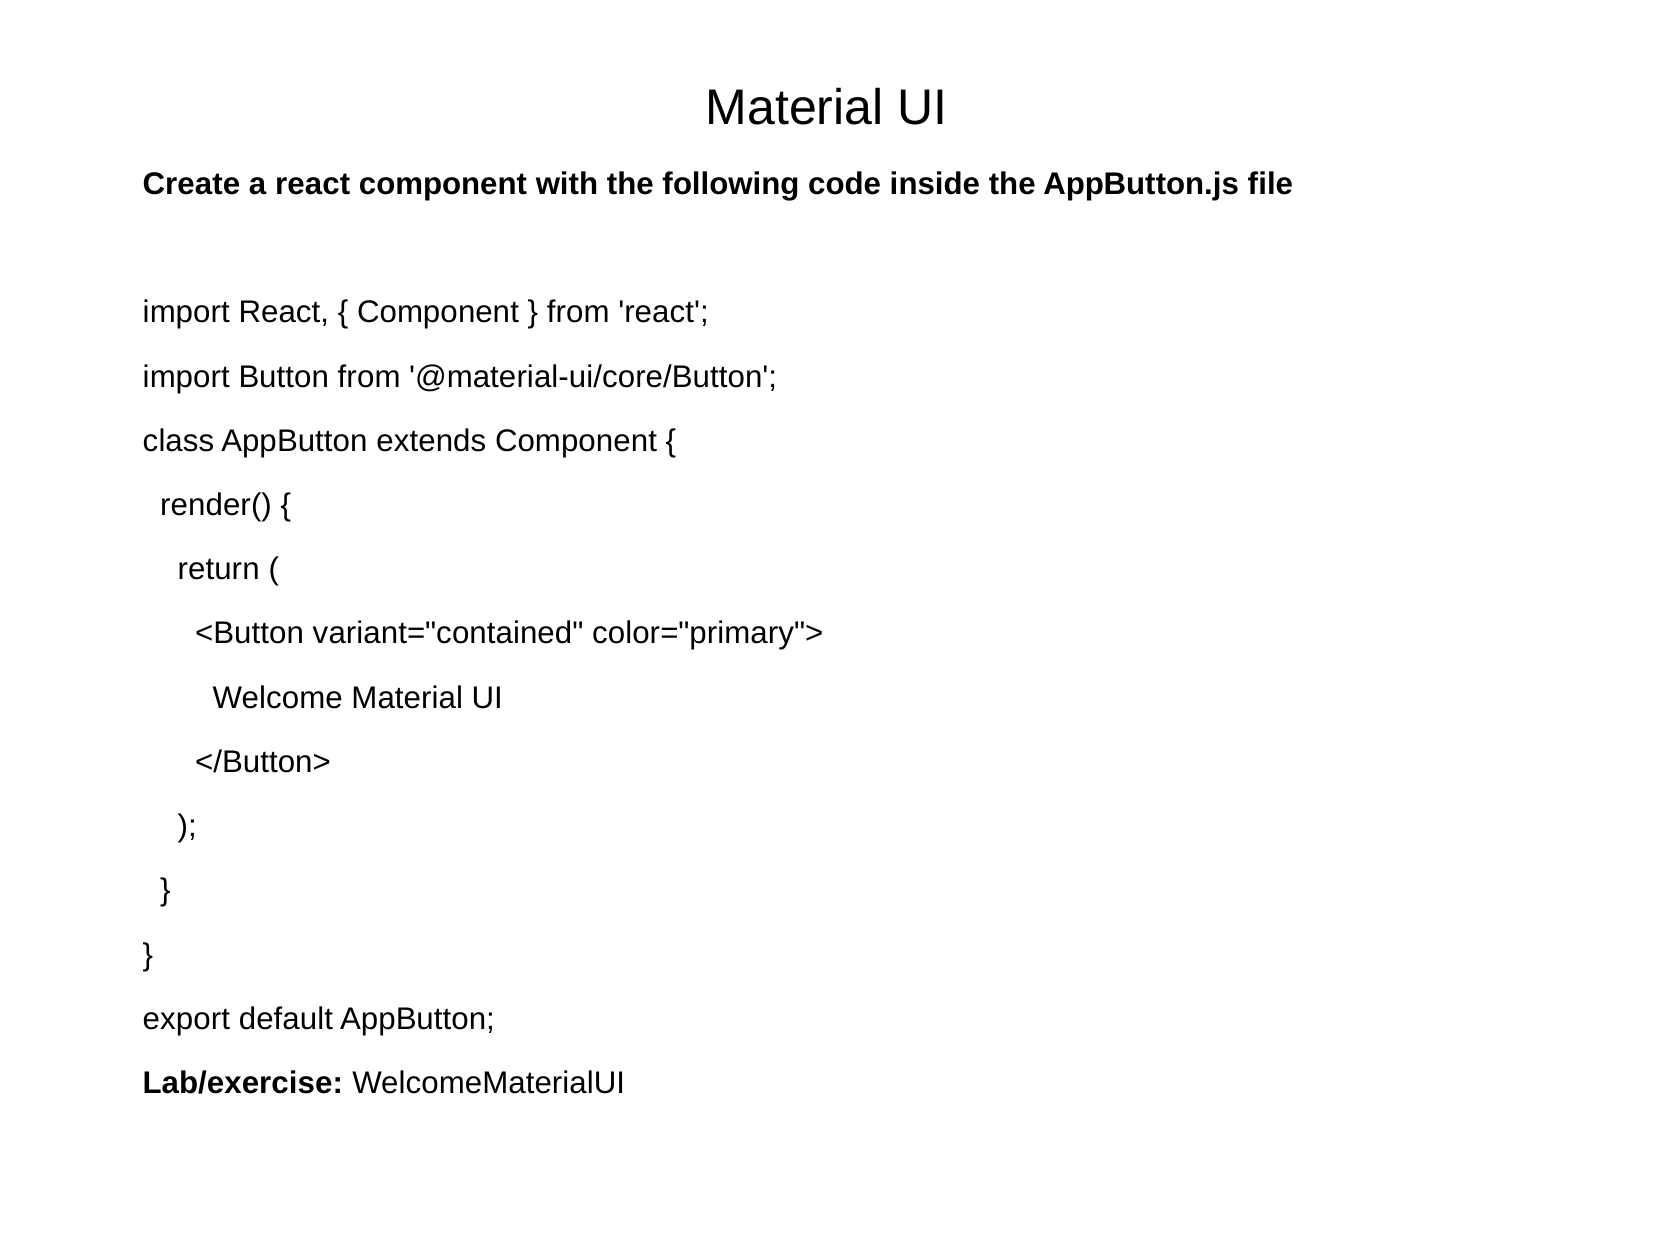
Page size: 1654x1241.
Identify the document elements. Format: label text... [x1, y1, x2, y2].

list Create a react component with the following code inside the AppButton.js file import React, { Component } from 'react'; import Button from '@material-ui/core/Button'; class AppButton extends Component { render() { return ( <Button variant="contained" color="primary"> Welcome Material UI </Button> ); } } export default AppButton; Lab/exercise: WelcomeMaterialUI [71, 166, 1561, 1201]
title Material UI [82, 49, 1571, 166]
